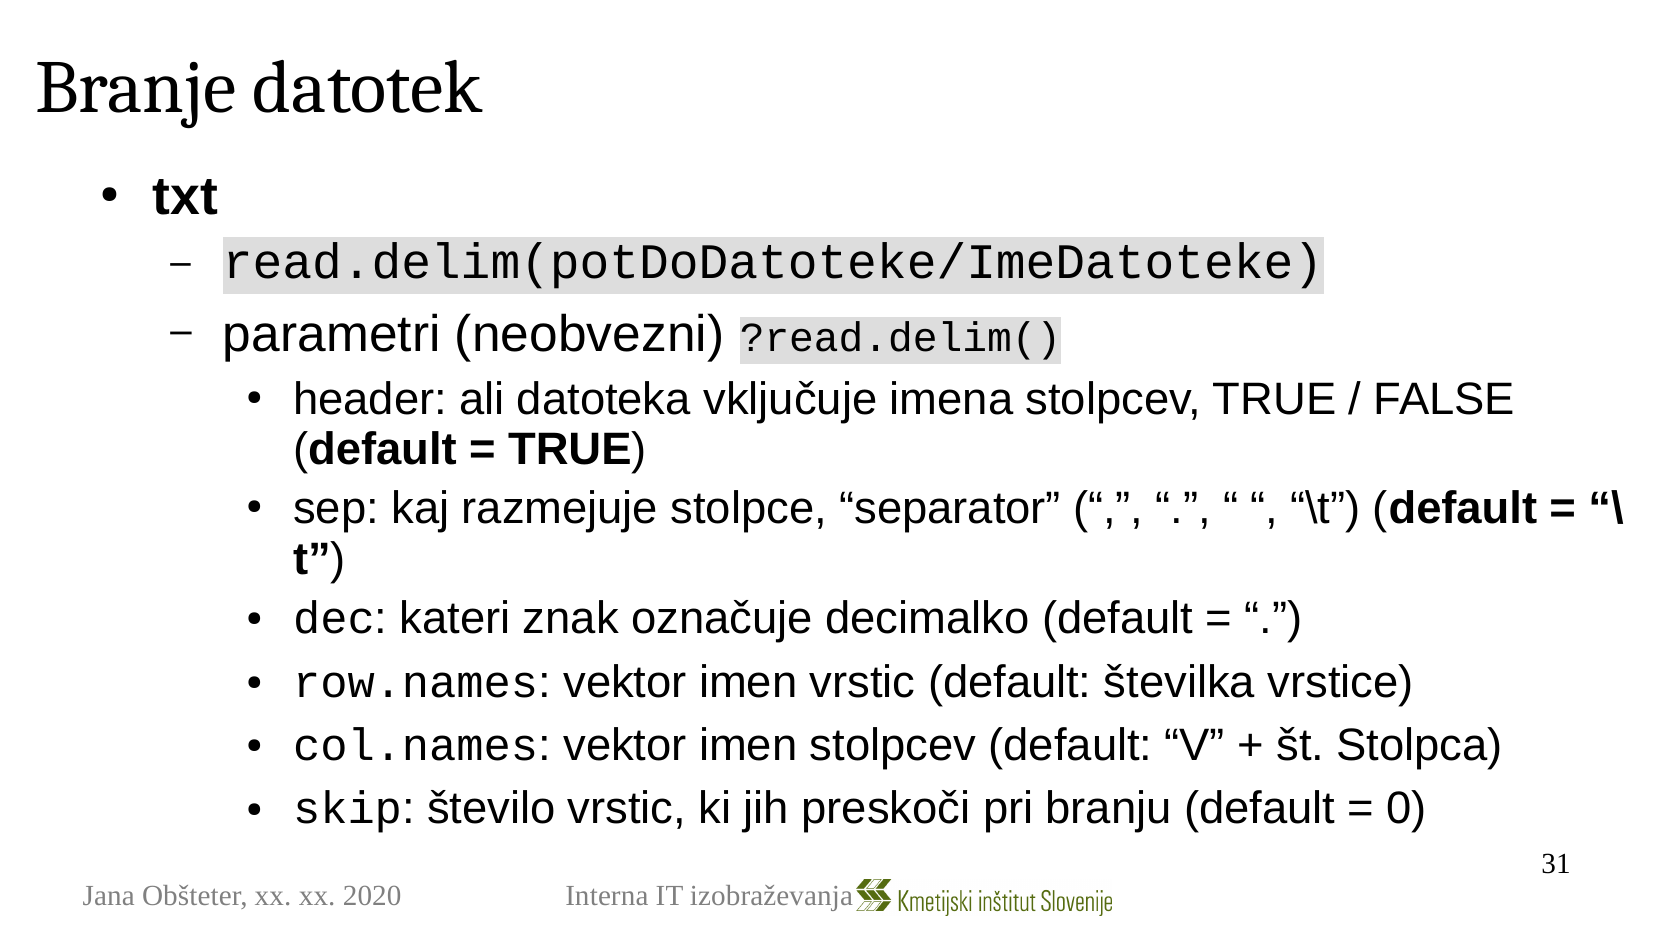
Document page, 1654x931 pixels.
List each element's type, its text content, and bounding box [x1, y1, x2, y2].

picture [856, 879, 1112, 916]
list txt read.delim(potDoDatoteke/ImeDatoteke) parametri (neobvezni) ?read.delim() header: ali datoteka vključuje imena stolpcev, TRUE / FALSE (default = TRUE) sep: kaj razmejuje stolpce, “separator” (“,”, “.”, “ “, “\t”) (default = “\t”) dec: kateri znak označuje decimalko (default = “.”) row.names: vektor imen vrstic (default: številka vrstice) col.names: vektor imen stolpcev (default: “V” + št. Stolpca) skip: število vrstic, ki jih preskoči pri branju (default = 0) [82, 165, 1630, 839]
title Branje datotek [35, 21, 1524, 154]
